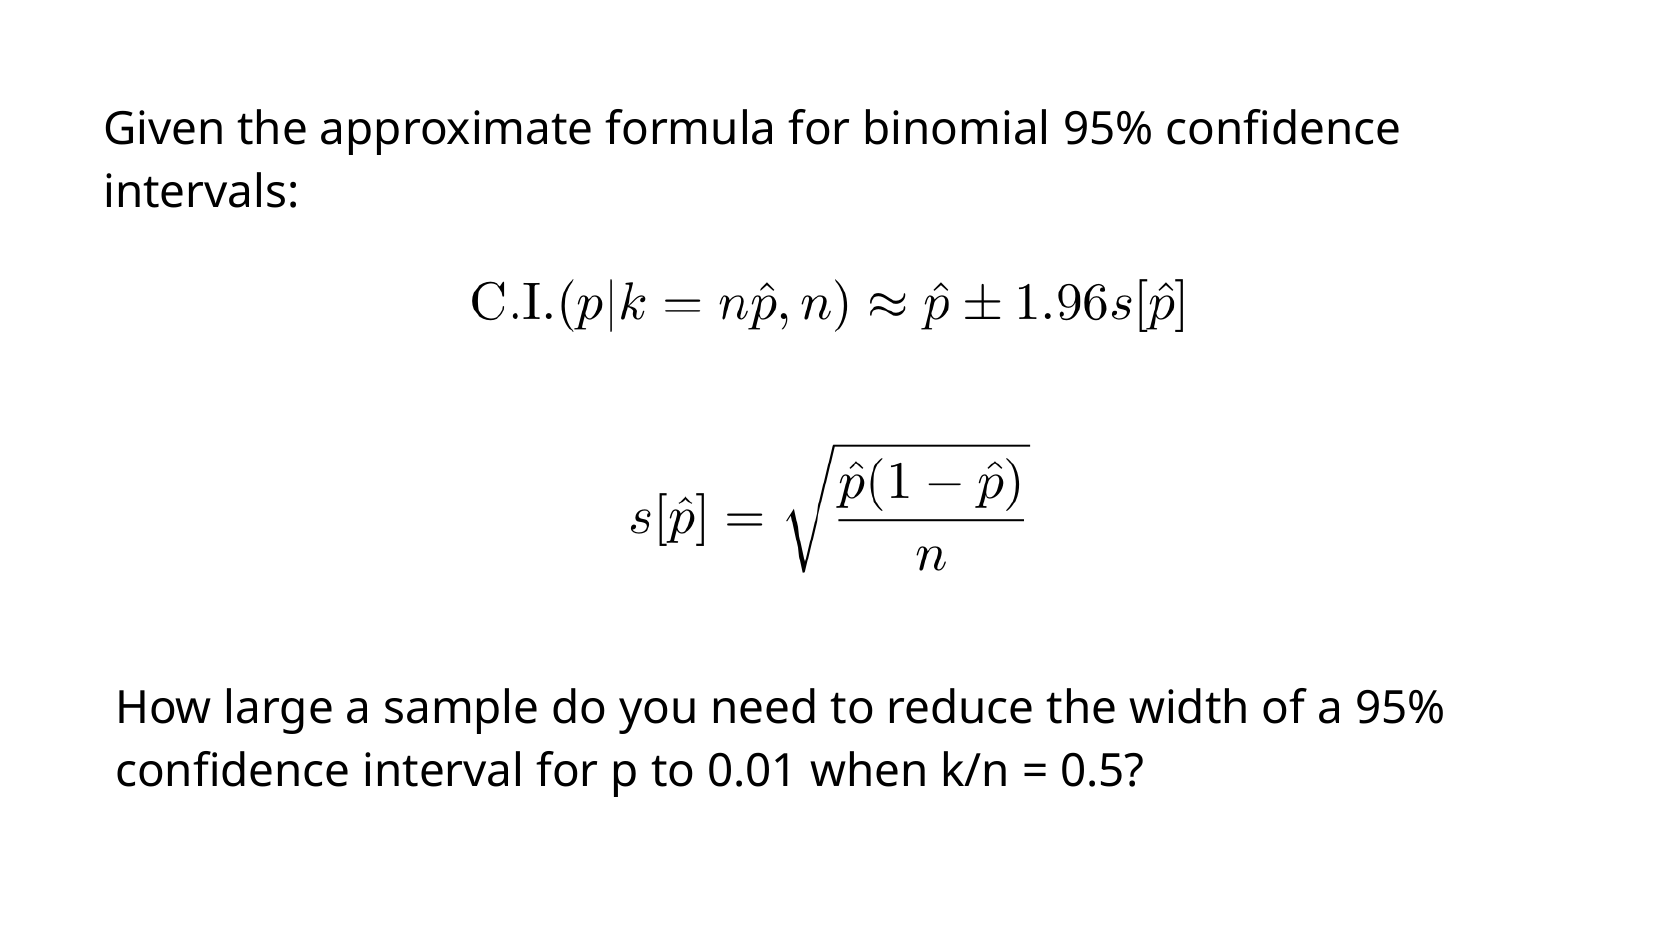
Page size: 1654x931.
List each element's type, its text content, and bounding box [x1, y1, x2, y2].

text_box How large a sample do you need to reduce the width of a 95% confidence interval for p to 0.01 when k/n = 0.5? [100, 667, 1577, 833]
text_box Given the approximate formula for binomial 95% confidence intervals: [88, 88, 1565, 254]
picture [460, 272, 1193, 579]
